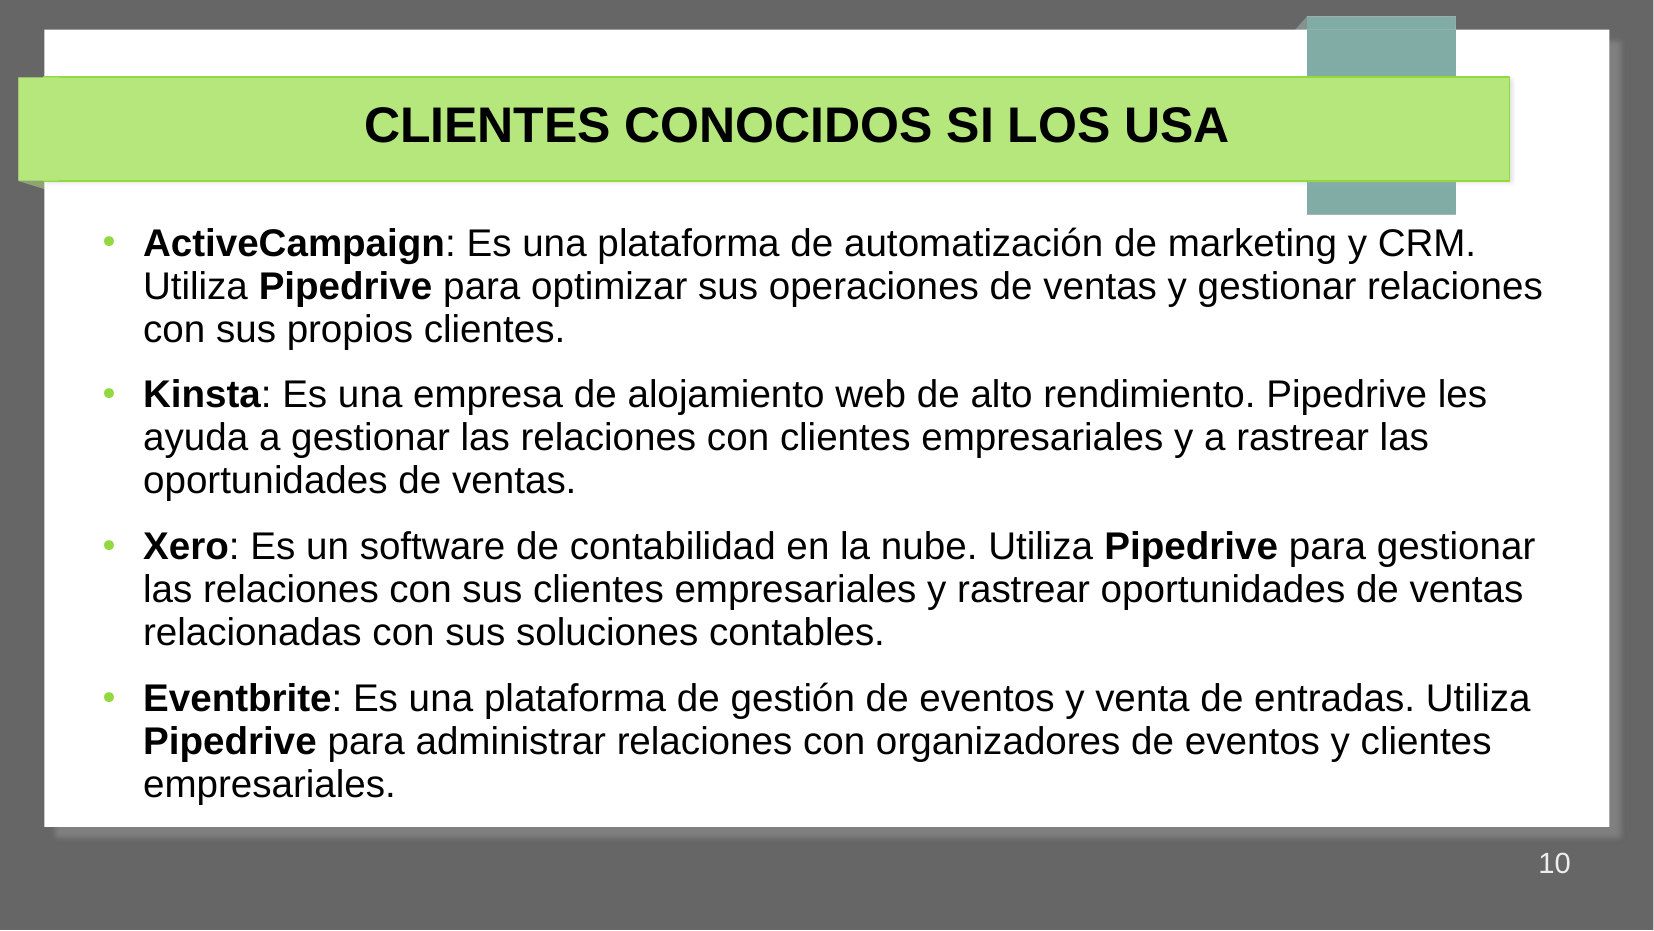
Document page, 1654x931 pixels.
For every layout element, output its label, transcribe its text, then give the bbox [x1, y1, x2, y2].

list ActiveCampaign: Es una plataforma de automatización de marketing y CRM. Utiliza Pipedrive para optimizar sus operaciones de ventas y gestionar relaciones con sus propios clientes. Kinsta: Es una empresa de alojamiento web de alto rendimiento. Pipedrive les ayuda a gestionar las relaciones con clientes empresariales y a rastrear las oportunidades de ventas. Xero: Es un software de contabilidad en la nube. Utiliza Pipedrive para gestionar las relaciones con sus clientes empresariales y rastrear oportunidades de ventas relacionadas con sus soluciones contables. Eventbrite: Es una plataforma de gestión de eventos y venta de entradas. Utiliza Pipedrive para administrar relaciones con organizadores de eventos y clientes empresariales. [88, 221, 1565, 813]
title CLIENTES CONOCIDOS SI LOS USA [88, 73, 1506, 178]
